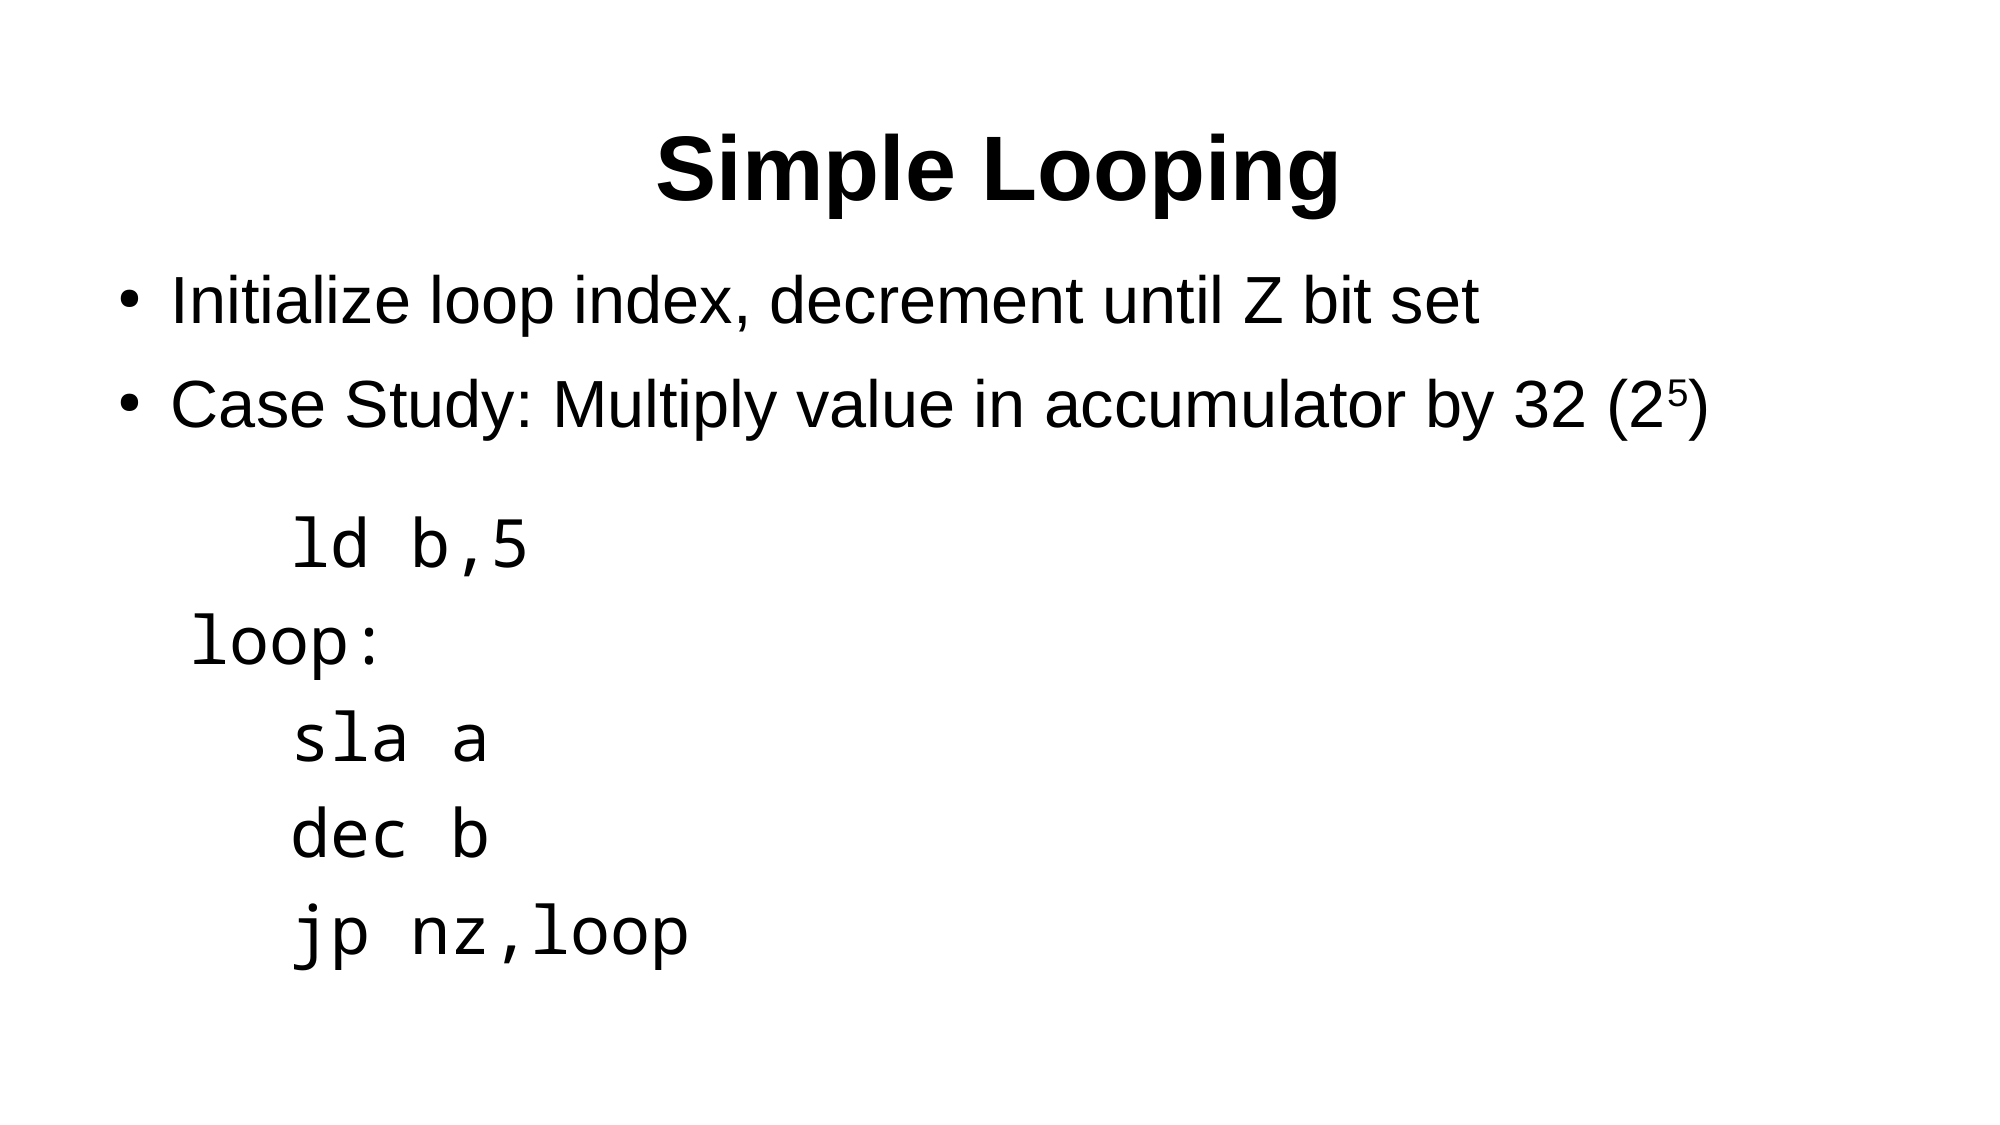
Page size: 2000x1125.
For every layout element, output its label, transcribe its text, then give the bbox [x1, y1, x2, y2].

list Initialize loop index, decrement until Z bit set Case Study: Multiply value in accumulator by 32 (25) ld b,5 loop: sla a dec b jp nz,loop [99, 263, 1935, 1066]
title Simple Looping [137, 59, 1862, 263]
